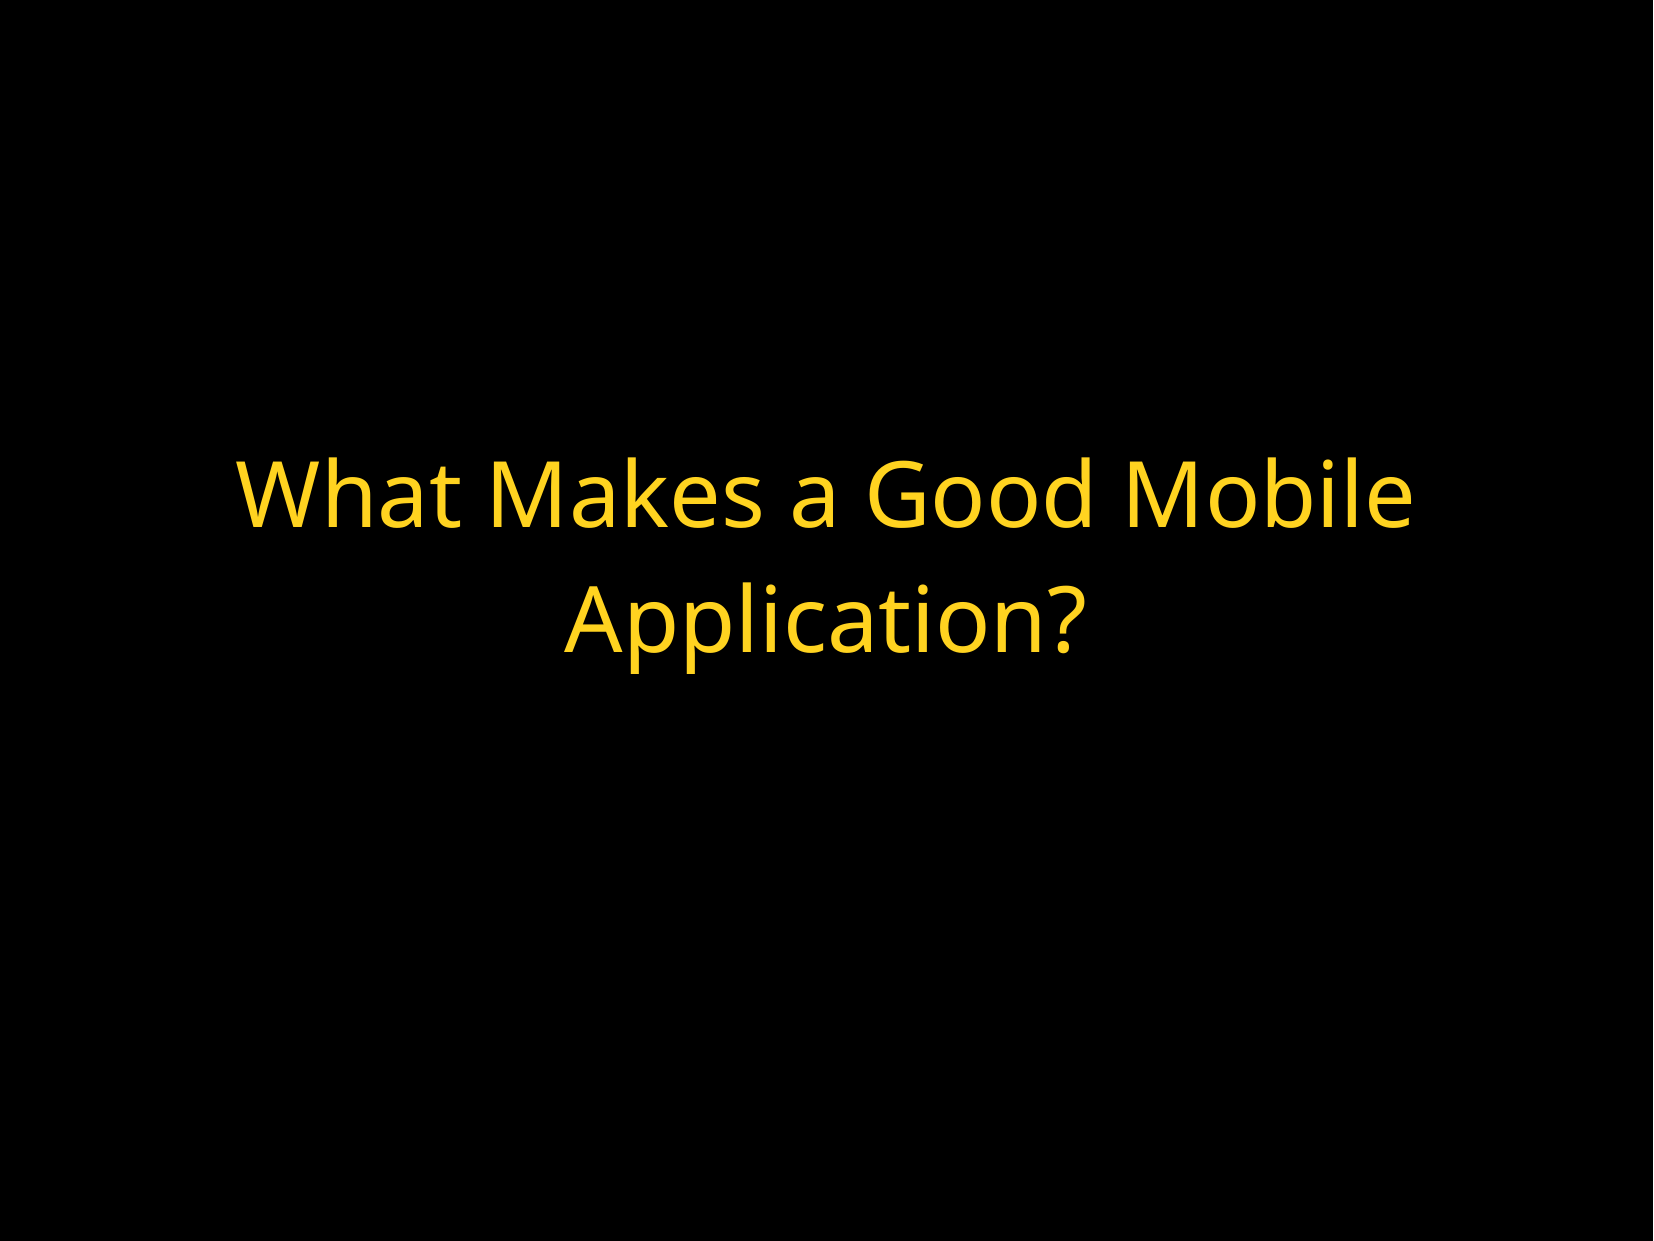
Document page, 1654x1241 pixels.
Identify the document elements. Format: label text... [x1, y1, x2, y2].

title What Makes a Good Mobile Application? [82, 451, 1571, 659]
